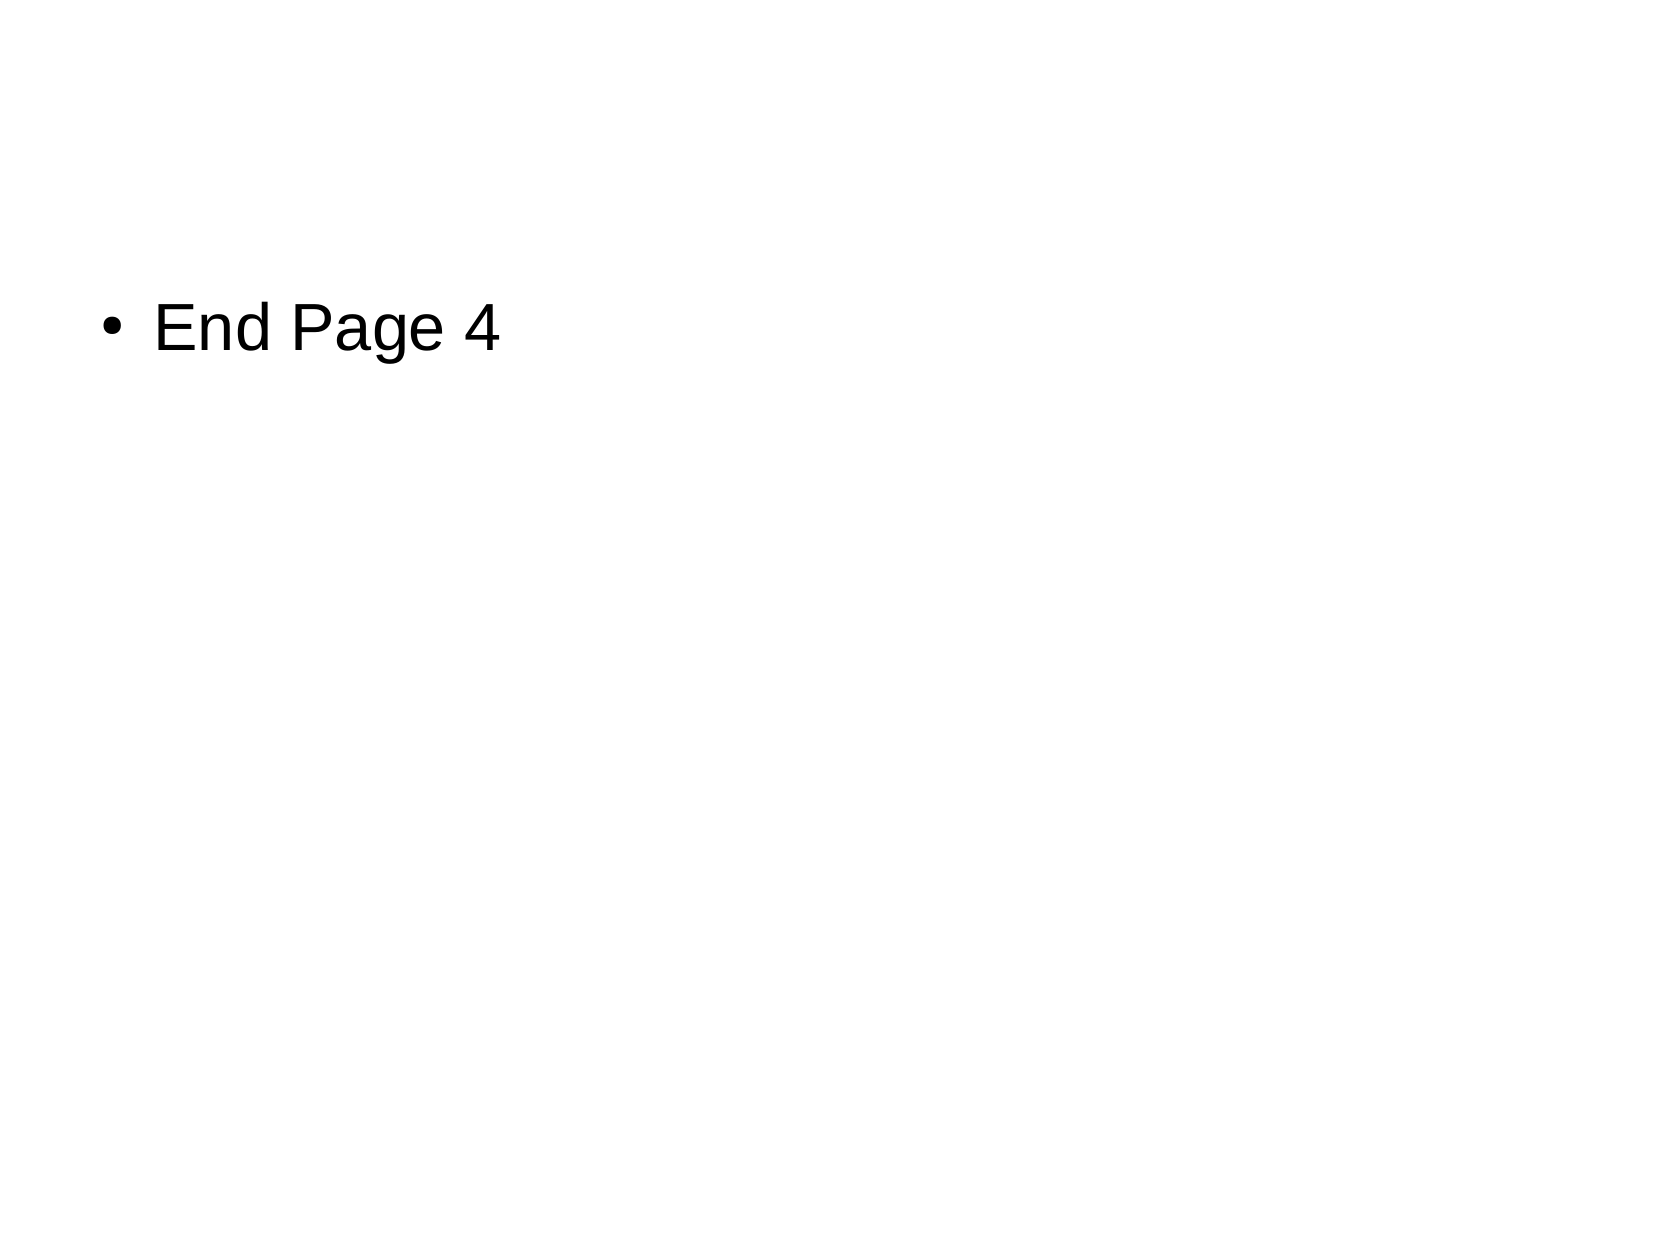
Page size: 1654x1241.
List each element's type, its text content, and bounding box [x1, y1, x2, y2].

list End Page 4 [82, 290, 1571, 1010]
